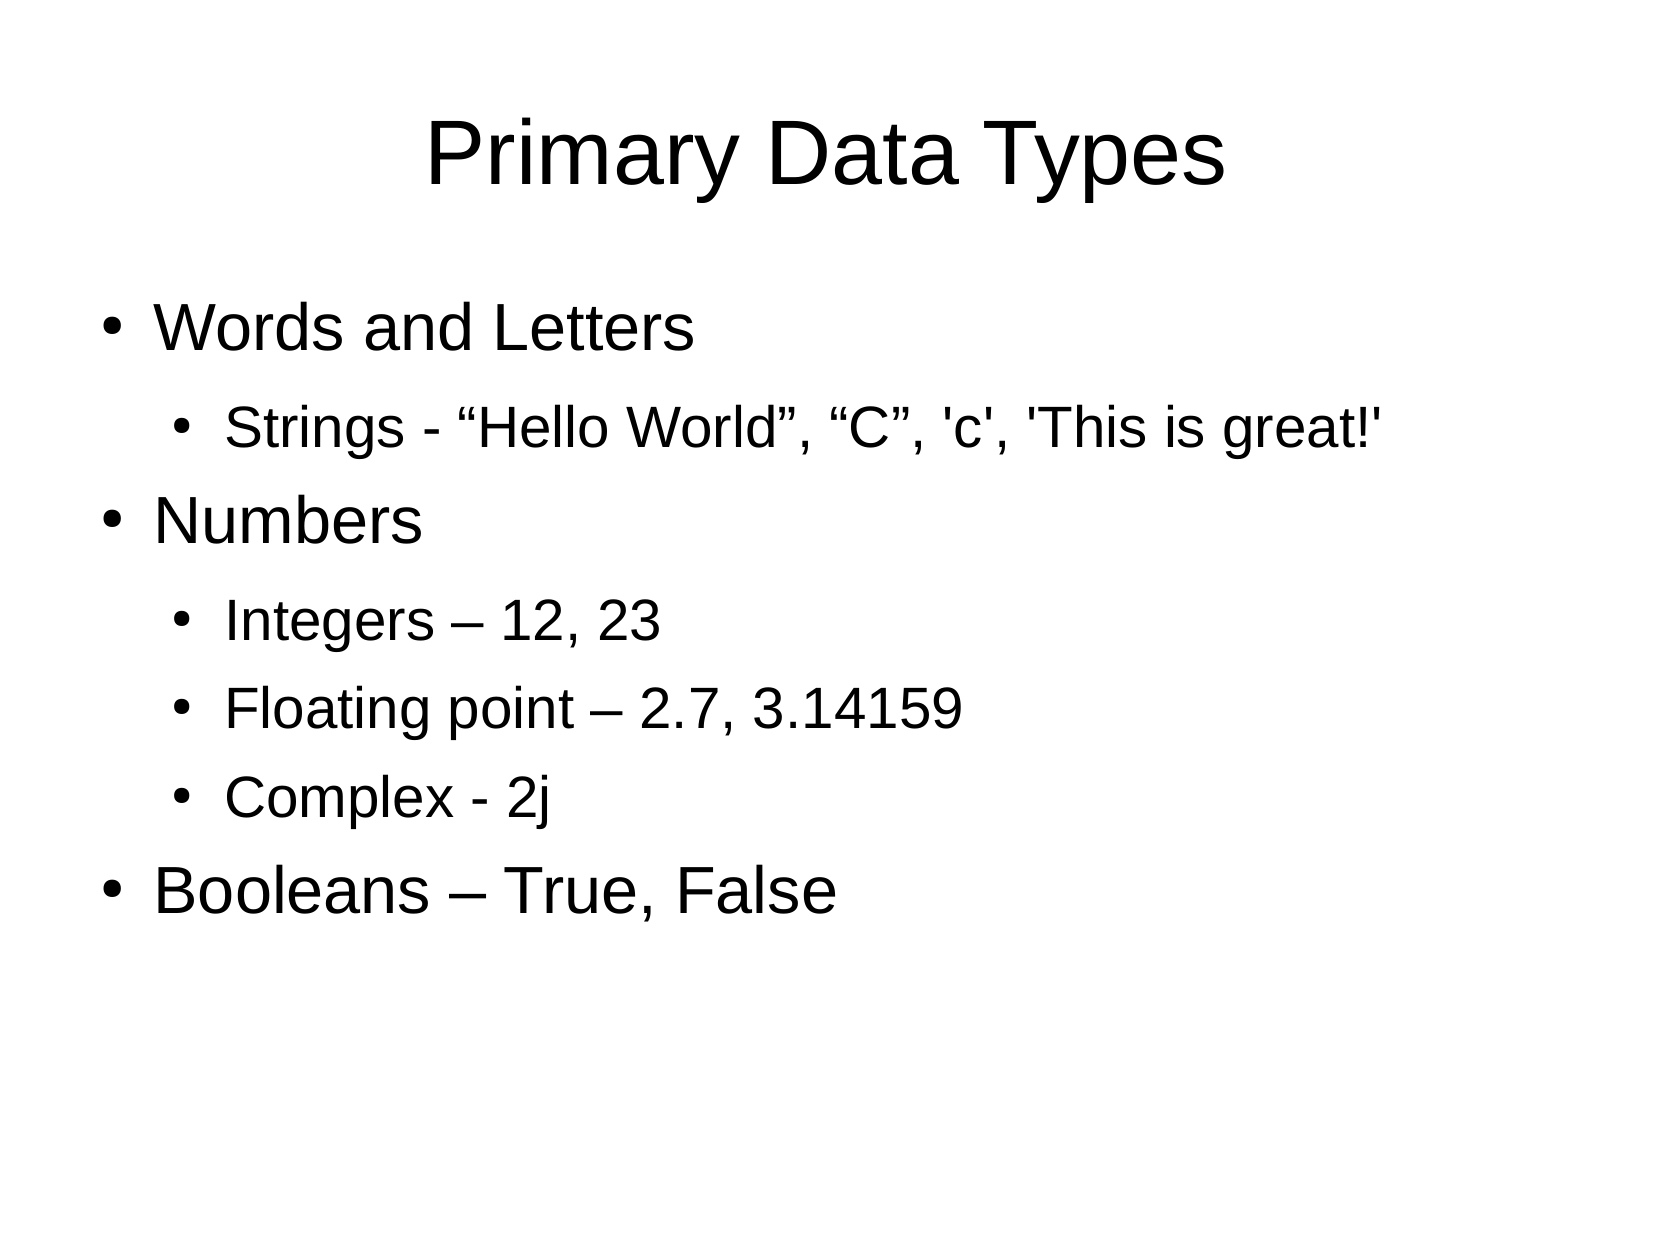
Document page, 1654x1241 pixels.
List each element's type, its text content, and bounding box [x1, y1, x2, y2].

title Primary Data Types [82, 49, 1571, 257]
list Words and Letters Strings - “Hello World”, “C”, 'c', 'This is great!' Numbers Integers – 12, 23 Floating point – 2.7, 3.14159 Complex - 2j Booleans – True, False [82, 290, 1571, 1109]
